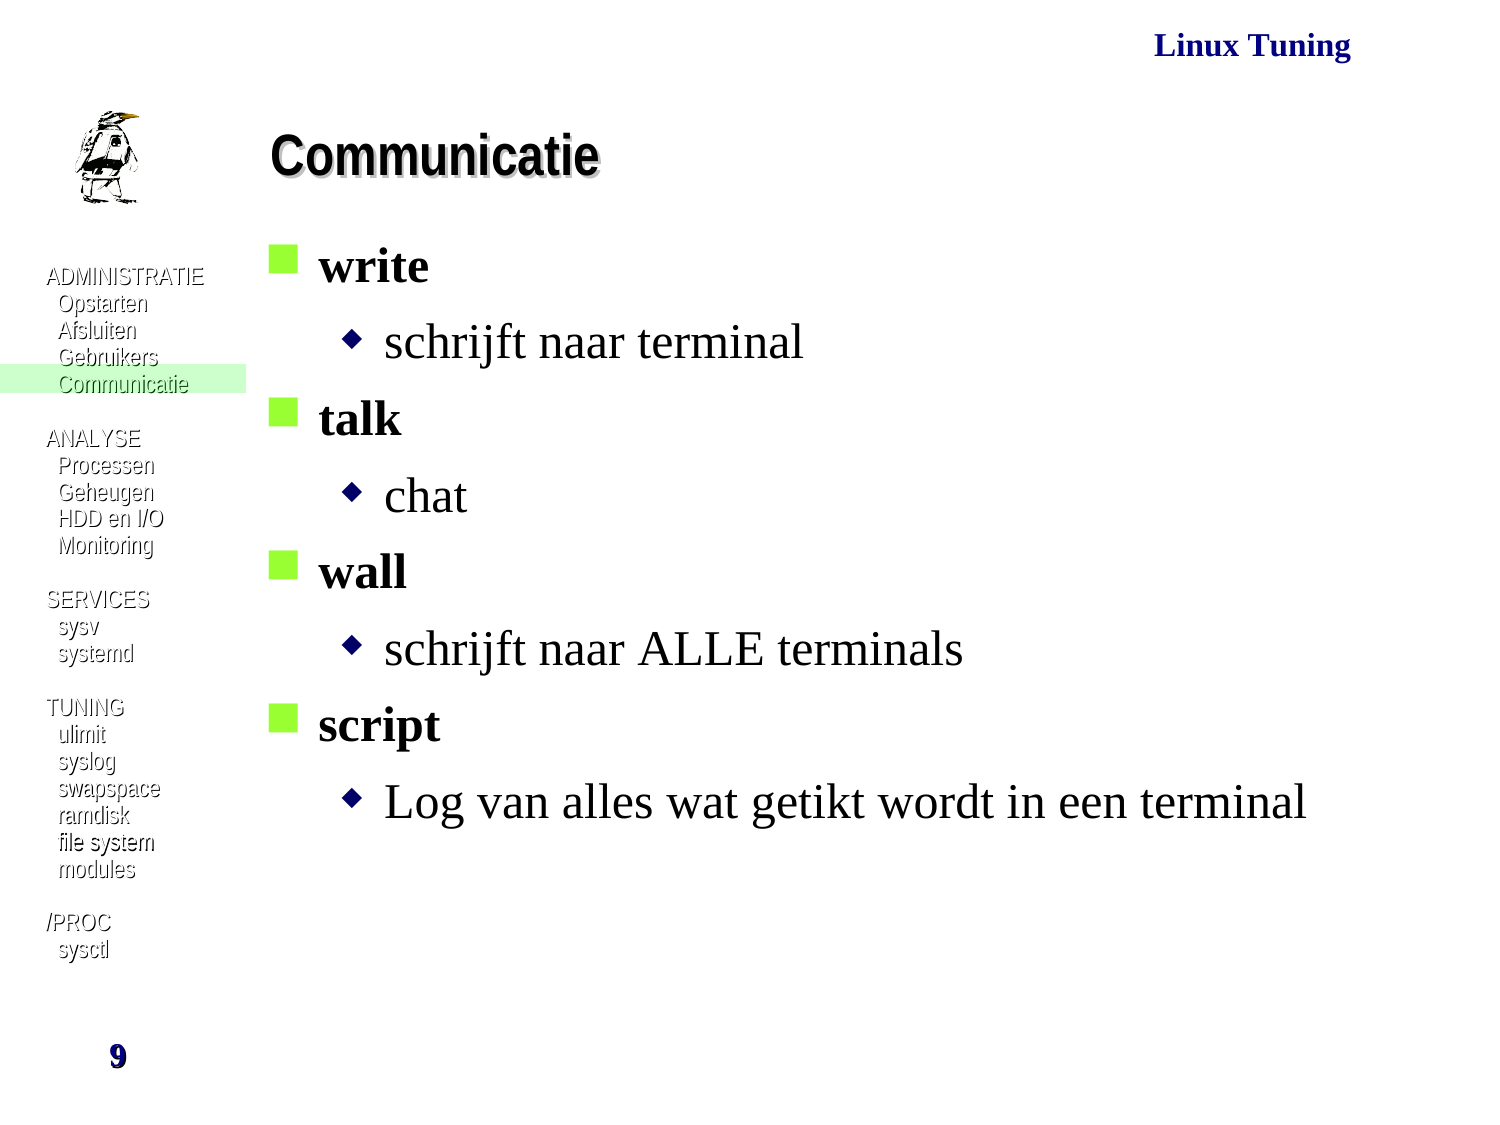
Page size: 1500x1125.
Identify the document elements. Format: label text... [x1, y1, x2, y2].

list write schrijft naar terminal talk chat wall schrijft naar ALLE terminals script Log van alles wat getikt wordt in een terminal [264, 229, 1486, 882]
title Communicatie [270, 41, 1500, 250]
text_box [0, 364, 247, 393]
picture [57, 105, 143, 206]
